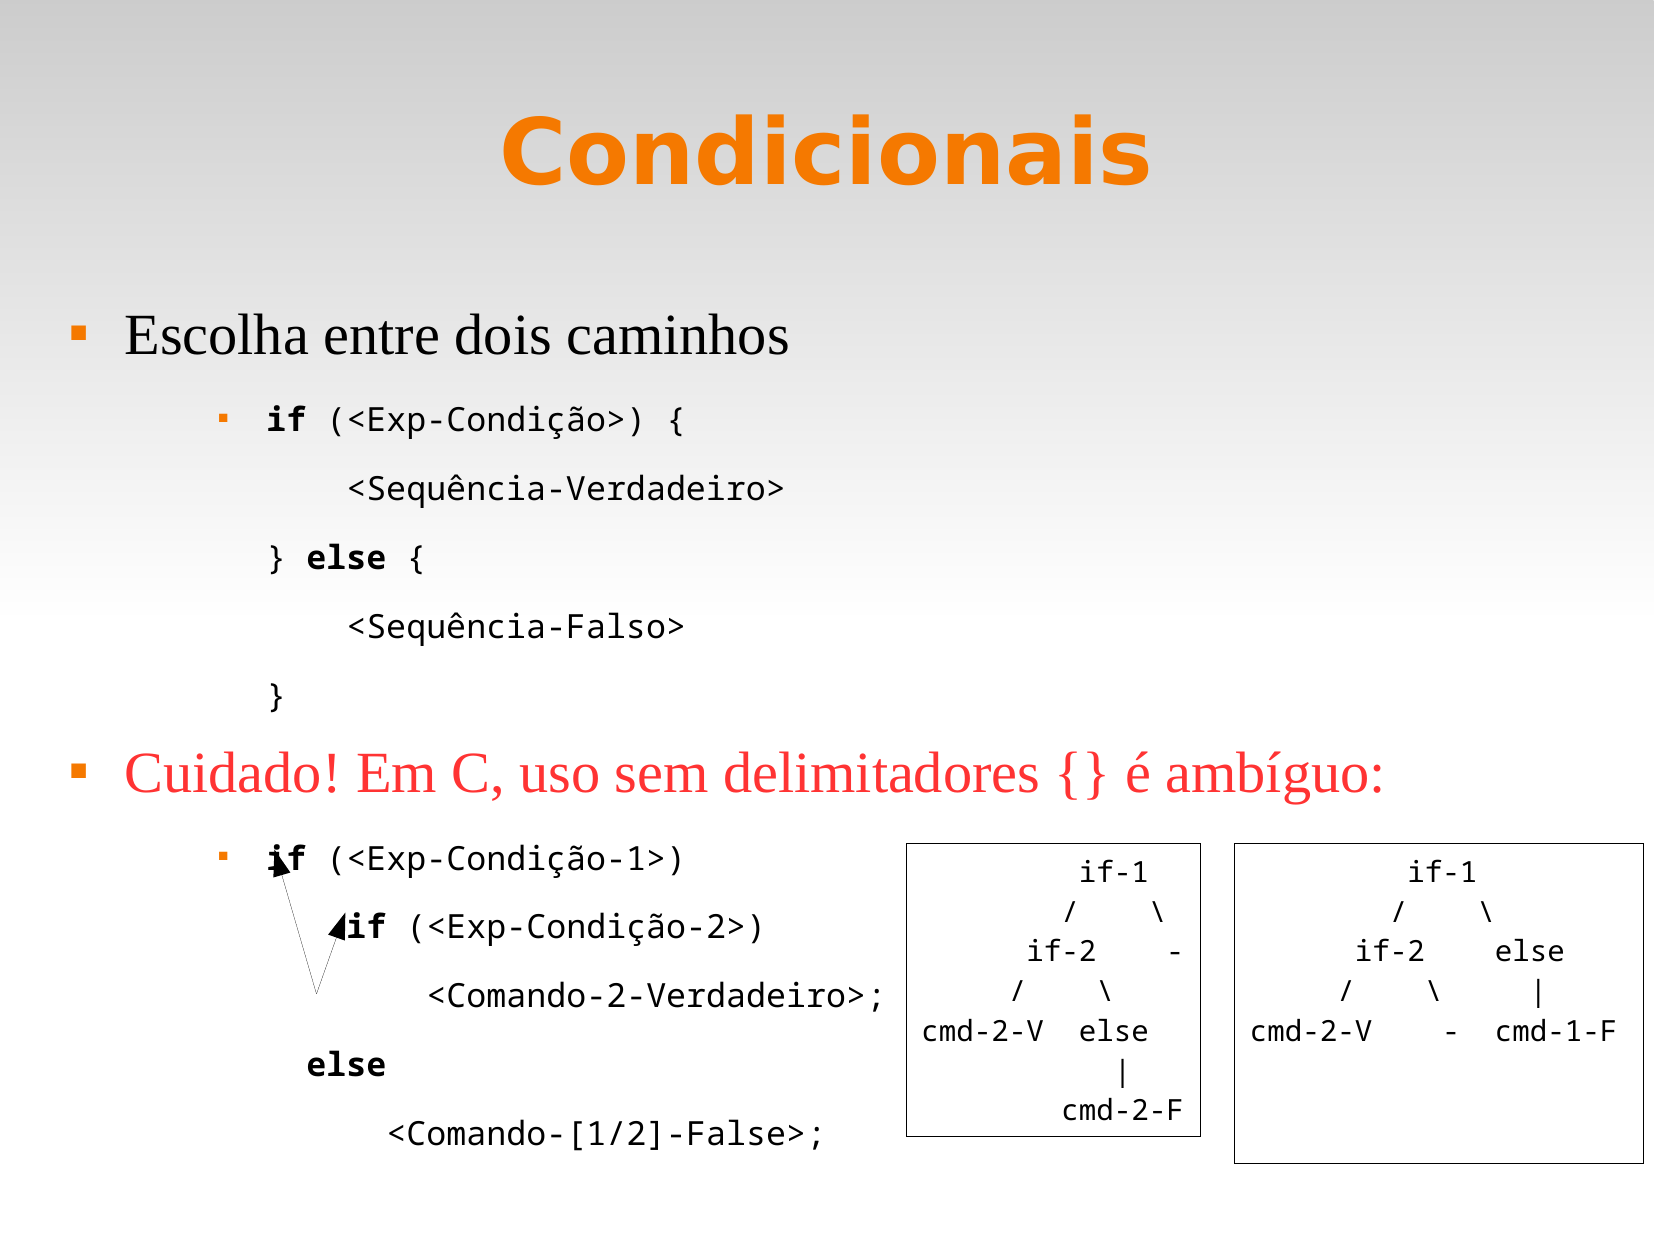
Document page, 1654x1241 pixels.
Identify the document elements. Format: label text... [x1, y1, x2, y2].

text_box if-1 / \ if-2 else / \ | cmd-2-V - cmd-1-F [1234, 843, 1644, 1164]
title Condicionais [82, 49, 1571, 257]
list Escolha entre dois caminhos if (<Exp-Condição>) { <Sequência-Verdadeiro> } else { <Sequência-Falso> } Cuidado! Em C, uso sem delimitadores {} é ambíguo: if (<Exp-Condição-1>) if (<Exp-Condição-2>) <Comando-2-Verdadeiro>; else <Comando-[1/2]-False>; [0, 302, 1576, 1121]
text_box if-1 / \ if-2 - / \ cmd-2-V else | cmd-2-F [906, 843, 1201, 1099]
